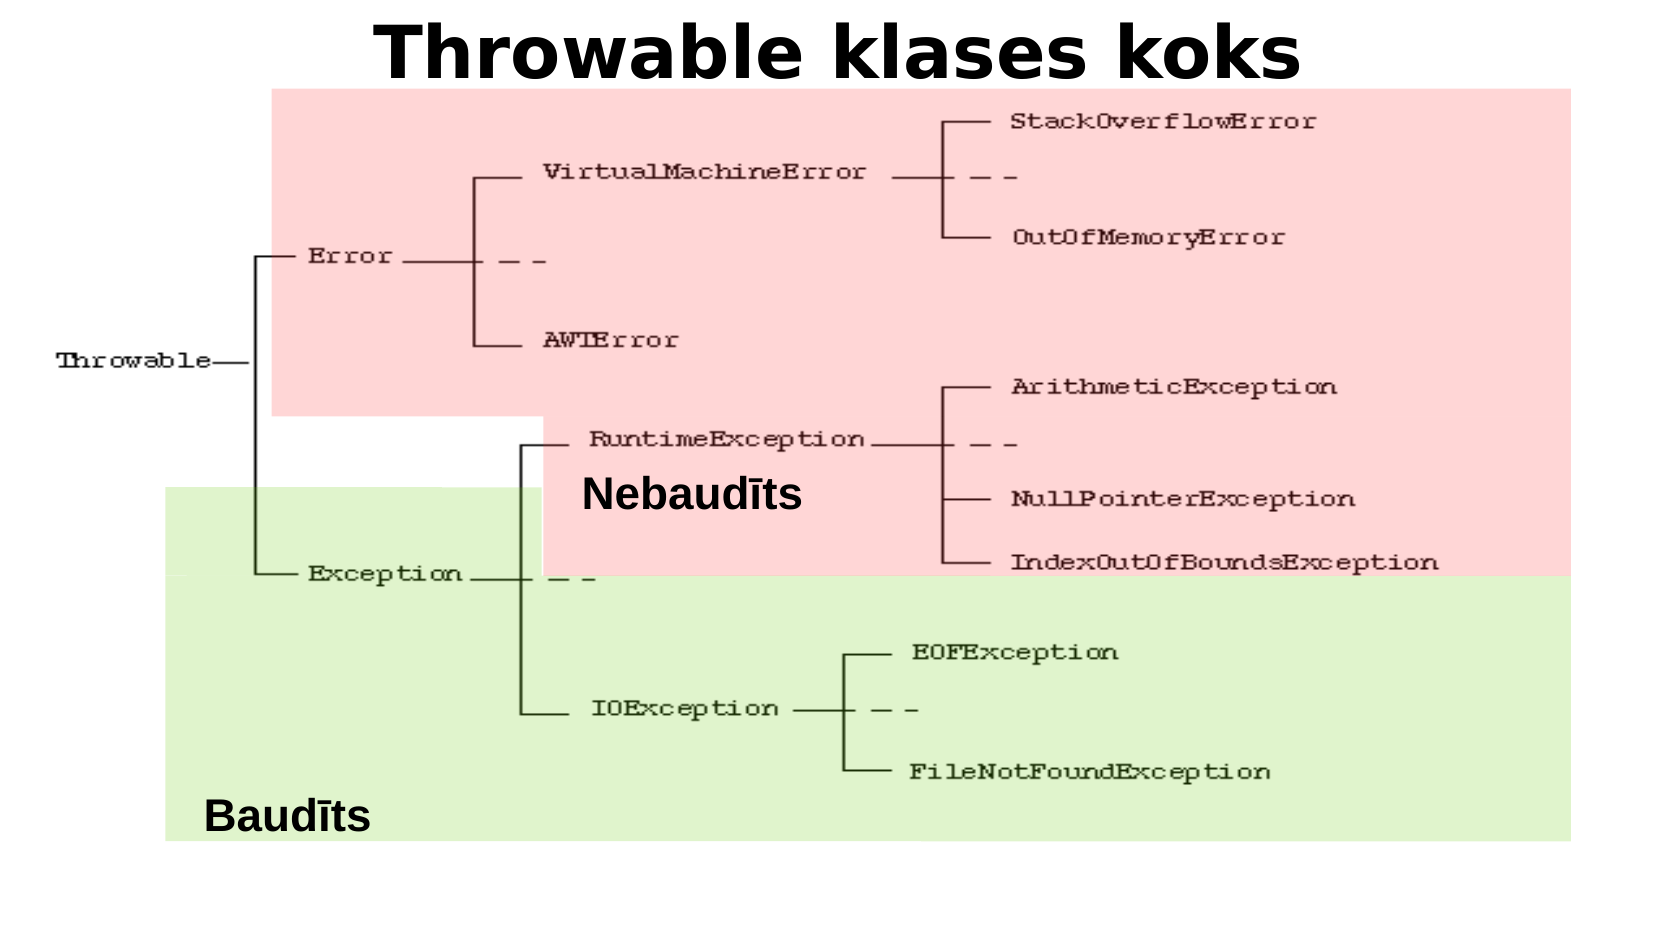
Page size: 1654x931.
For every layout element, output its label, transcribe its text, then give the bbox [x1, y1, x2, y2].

picture [5, 97, 543, 798]
text_box Baudīts [188, 783, 650, 850]
text_box [165, 88, 1571, 842]
title Throwable klases koks [94, 10, 1583, 96]
text_box Nebaudīts [566, 460, 1028, 527]
